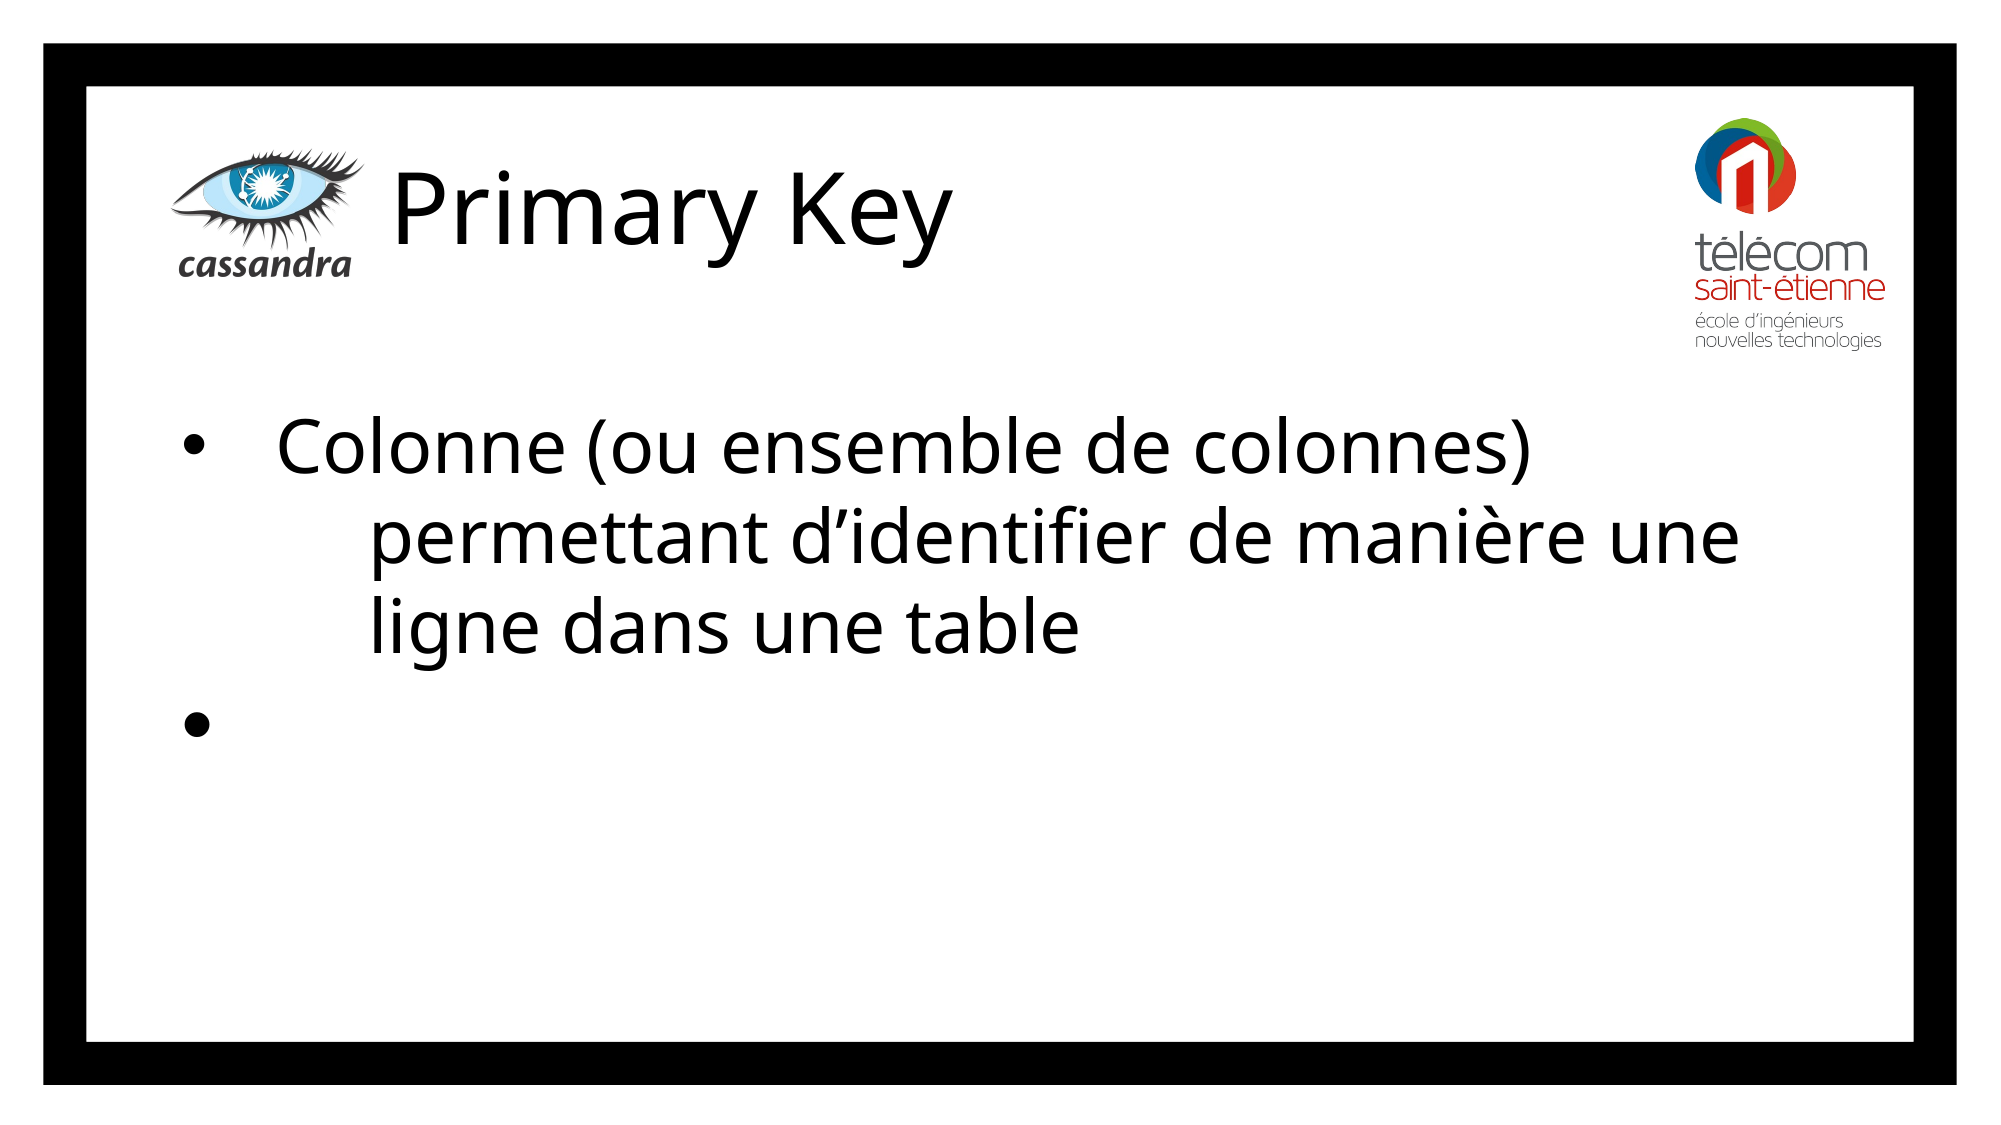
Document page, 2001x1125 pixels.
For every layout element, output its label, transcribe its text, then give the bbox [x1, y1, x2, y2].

picture [166, 144, 368, 280]
picture [1695, 118, 1885, 351]
picture [1715, 134, 1730, 138]
title Primary Key [369, 138, 1849, 304]
text_box Colonne (ou ensemble de colonnes) permettant d’identifier de manière une ligne dans une table [166, 391, 1849, 836]
